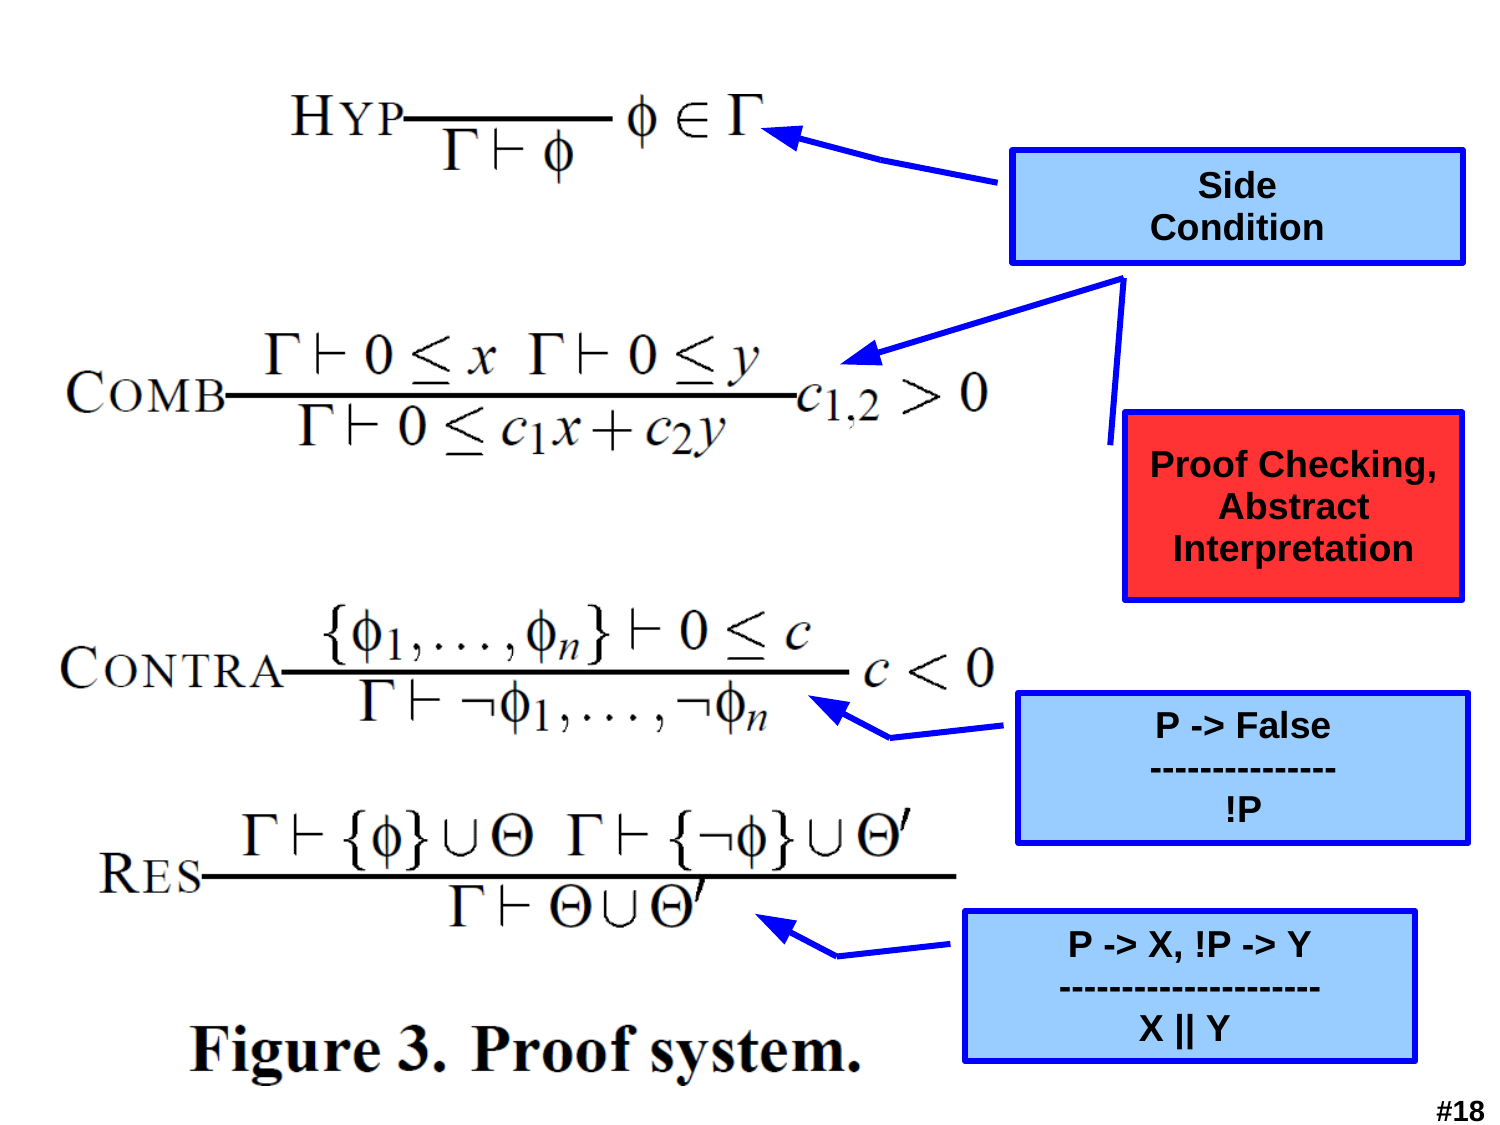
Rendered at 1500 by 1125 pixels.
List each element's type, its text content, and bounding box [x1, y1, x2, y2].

picture [60, 94, 995, 1086]
text_box P -> X, !P -> Y --------------------- X || Y [965, 911, 1415, 1061]
text_box Proof Checking, Abstract Interpretation [1125, 412, 1462, 600]
text_box P -> False --------------- !P [1018, 693, 1468, 843]
text_box Side Condition [1013, 150, 1463, 263]
